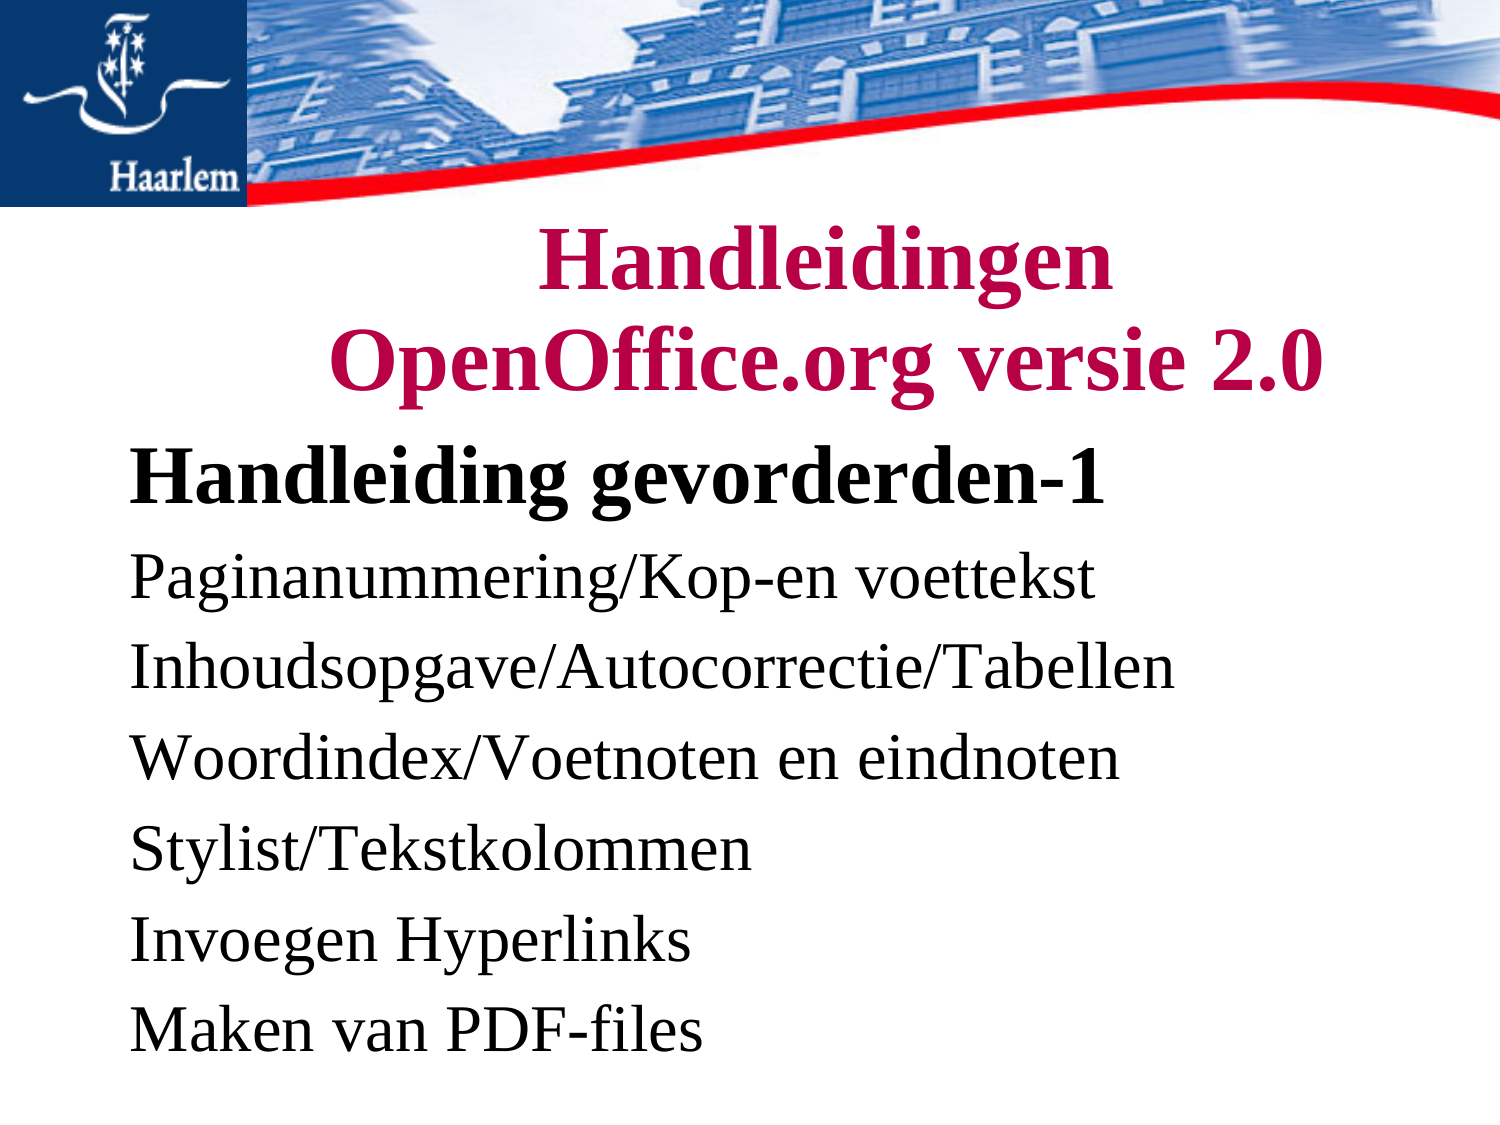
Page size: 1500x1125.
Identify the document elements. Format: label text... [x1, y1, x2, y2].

picture [0, 0, 1500, 207]
list Handleiding gevorderden-1 Paginanummering/Kop-en voettekst Inhoudsopgave/Autocorrectie/Tabellen Woordindex/Voetnoten en eindnoten Stylist/Tekstkolommen Invoegen Hyperlinks Maken van PDF-files [130, 429, 1500, 1125]
title Handleidingen OpenOffice.org versie 2.0 [124, 195, 1500, 424]
